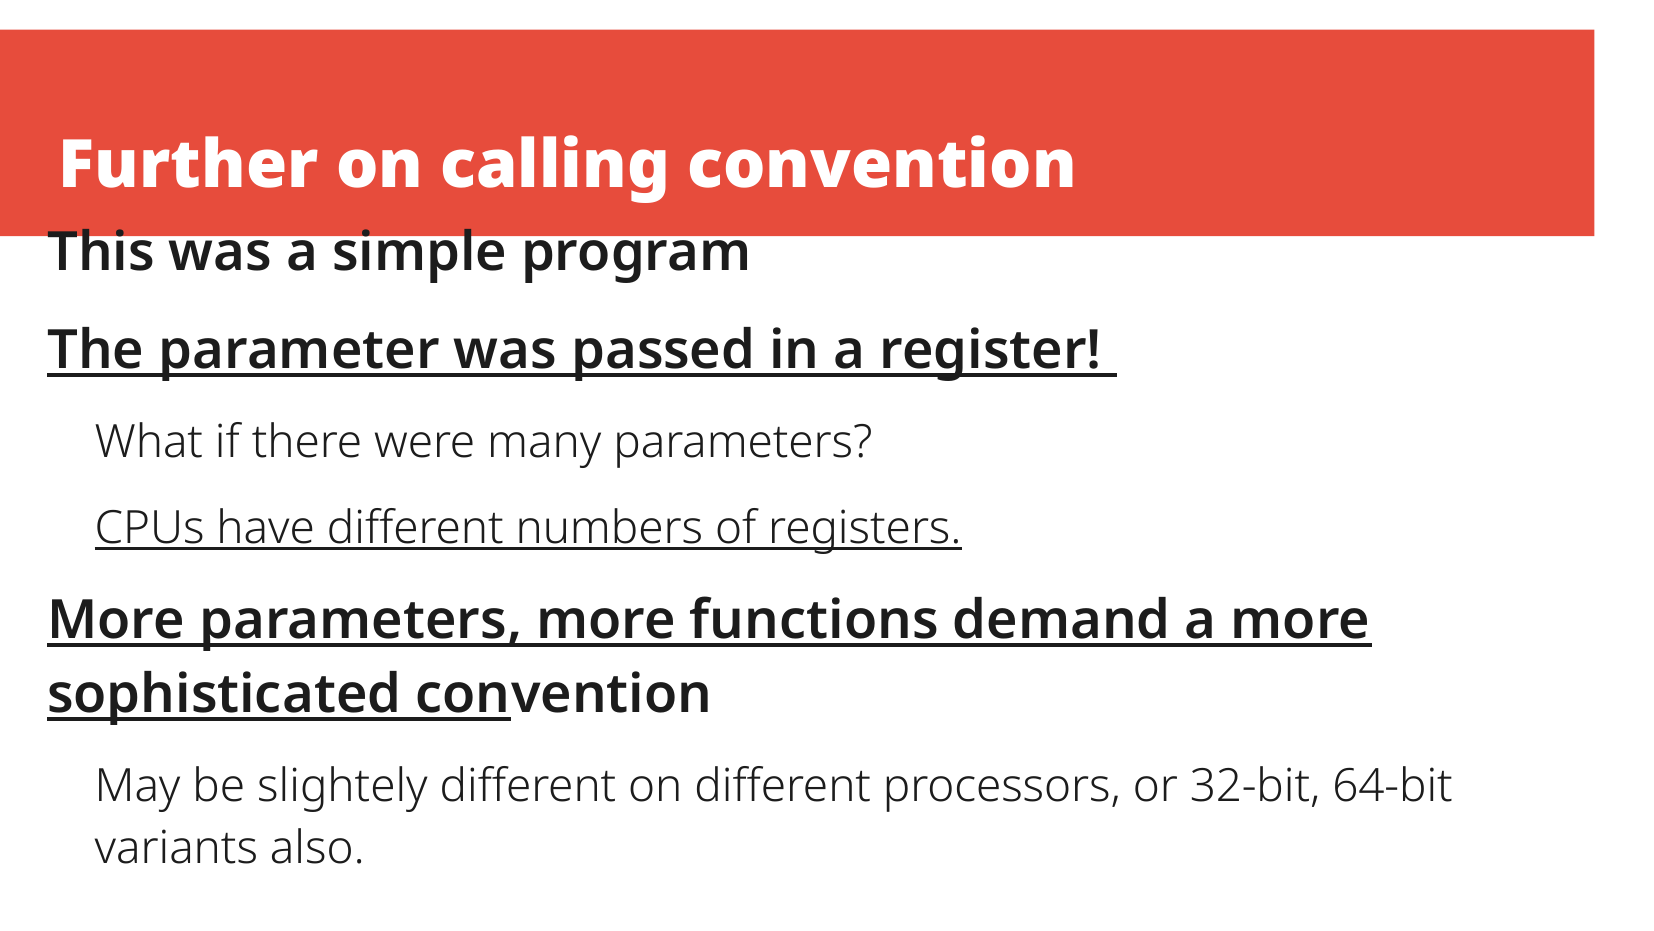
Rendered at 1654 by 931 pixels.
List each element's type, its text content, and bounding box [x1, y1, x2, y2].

title Further on calling convention [59, 59, 1595, 207]
list This was a simple program The parameter was passed in a register! What if there were many parameters? CPUs have different numbers of registers. More parameters, more functions demand a more sophisticated convention May be slightely different on different processors, or 32-bit, 64-bit variants also. [47, 212, 1554, 931]
